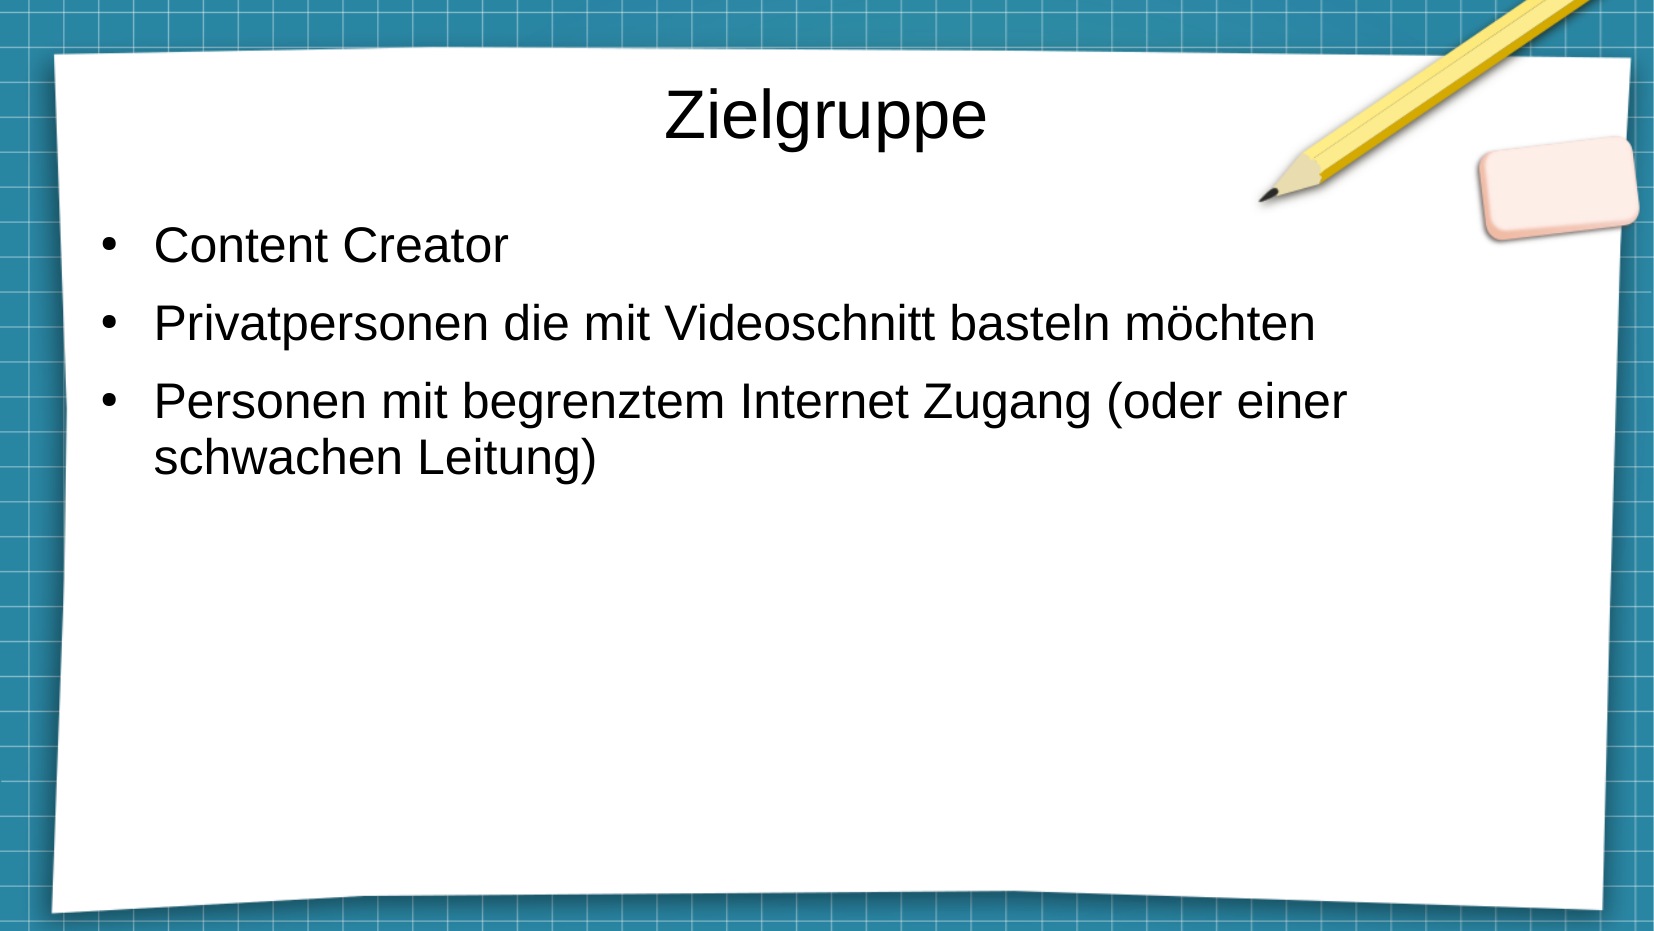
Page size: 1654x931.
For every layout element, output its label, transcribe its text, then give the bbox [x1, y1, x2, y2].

picture [0, 0, 1654, 931]
list Content Creator Privatpersonen die mit Videoschnitt basteln möchten Personen mit begrenztem Internet Zugang (oder einer schwachen Leitung) [82, 217, 1571, 758]
title Zielgruppe [82, 37, 1571, 193]
